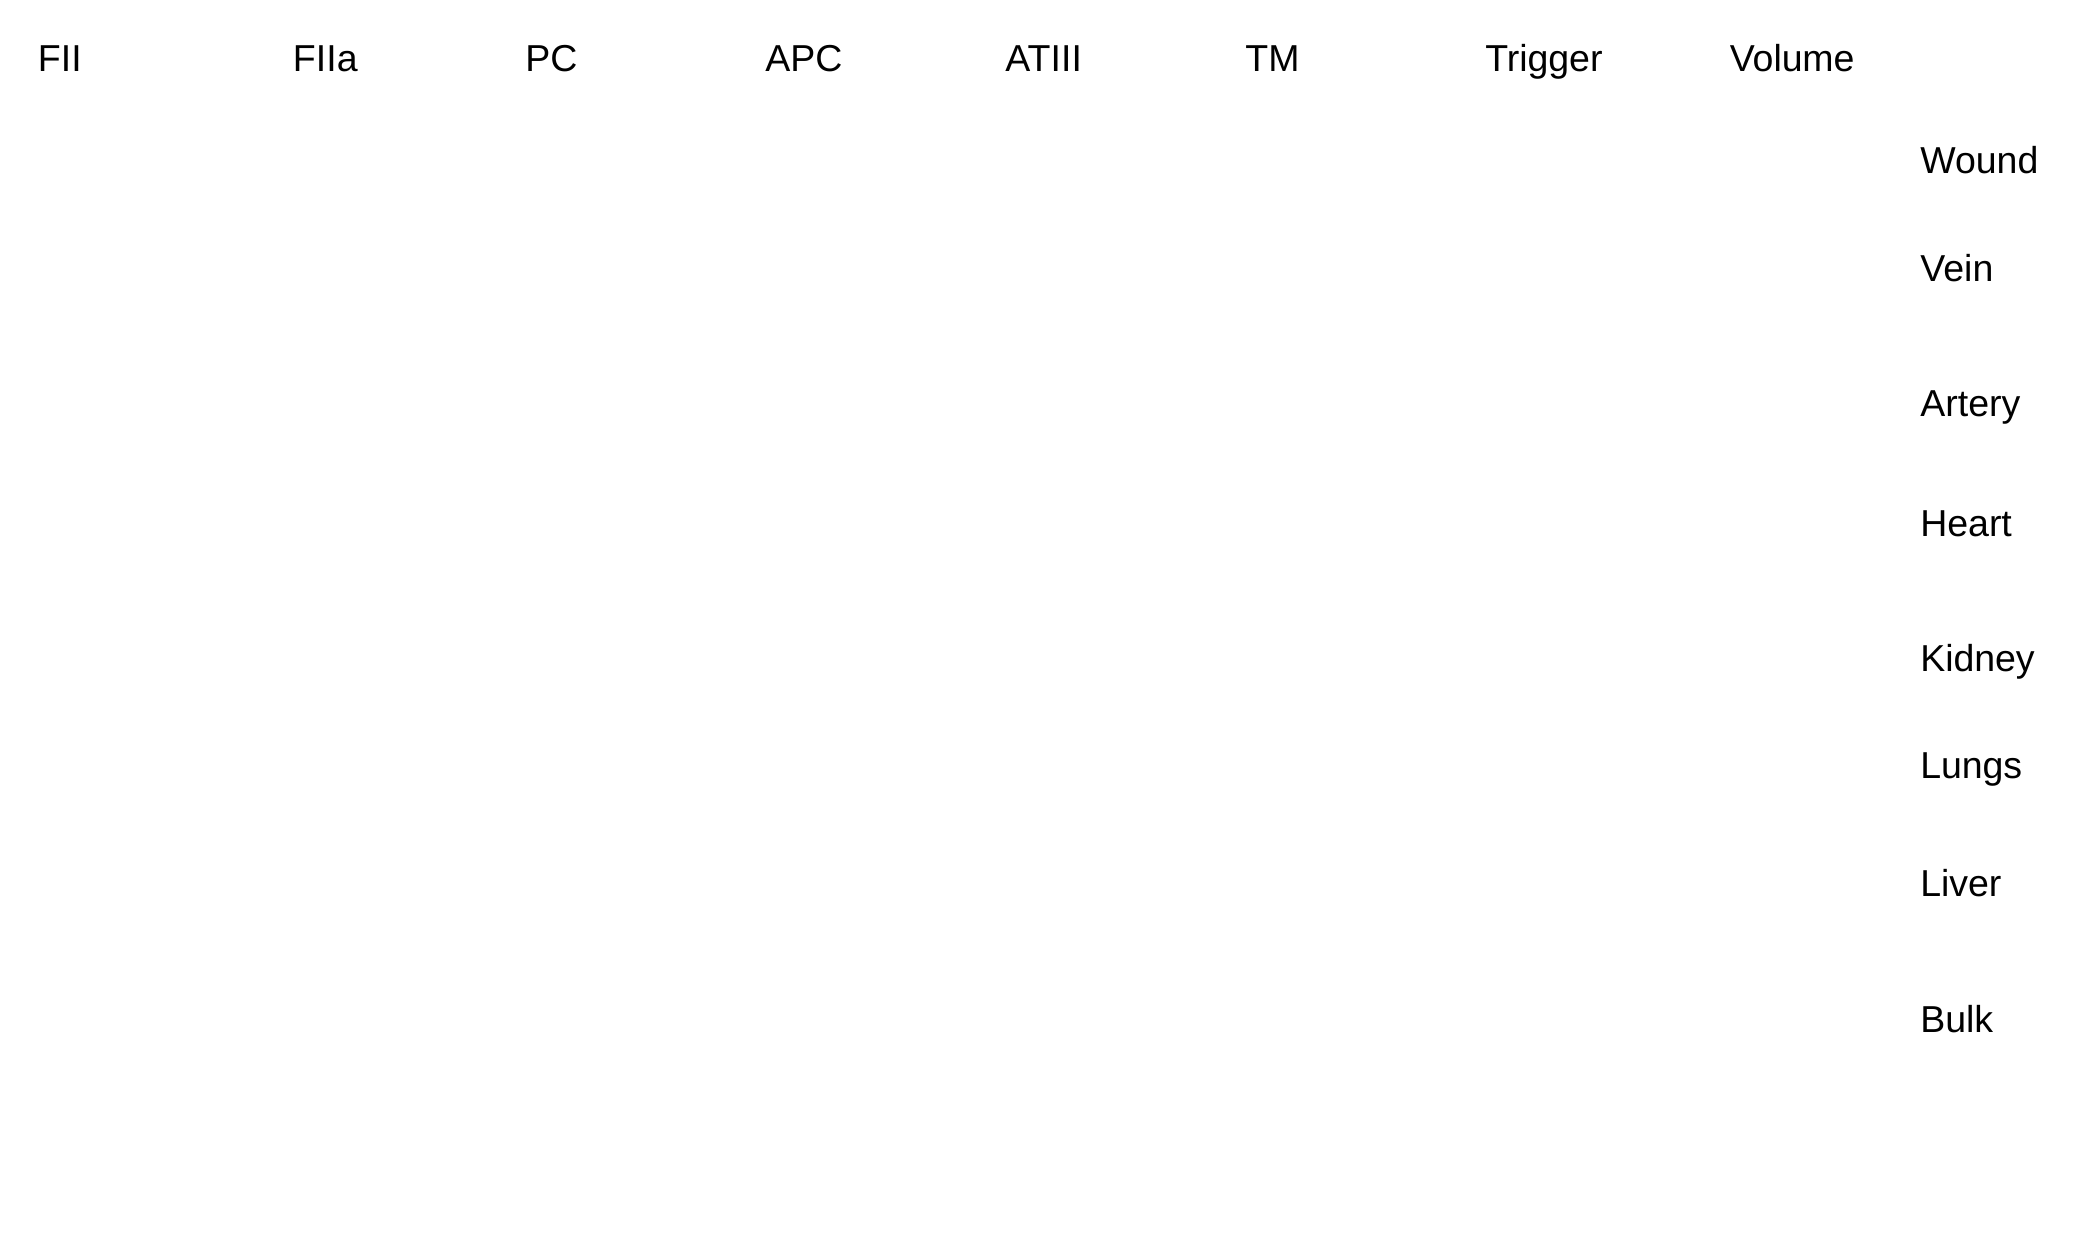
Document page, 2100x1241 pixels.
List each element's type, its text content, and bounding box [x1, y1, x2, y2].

text_box PC [510, 30, 668, 99]
text_box TM [1230, 30, 1388, 99]
text_box FII [23, 30, 181, 99]
text_box ATIII [990, 30, 1148, 99]
text_box FIIa [278, 30, 436, 99]
text_box Liver [1905, 855, 2063, 916]
text_box Vein [1905, 240, 2063, 301]
text_box Kidney [1905, 629, 2097, 727]
text_box Heart [1905, 495, 2063, 556]
text_box Lungs [1905, 737, 2097, 835]
text_box Trigger [1470, 30, 1677, 127]
text_box Wound [1905, 131, 2100, 229]
text_box Volume [1715, 30, 1921, 127]
text_box Artery [1905, 374, 2100, 513]
text_box Bulk [1905, 991, 2063, 1052]
text_box APC [750, 30, 908, 99]
